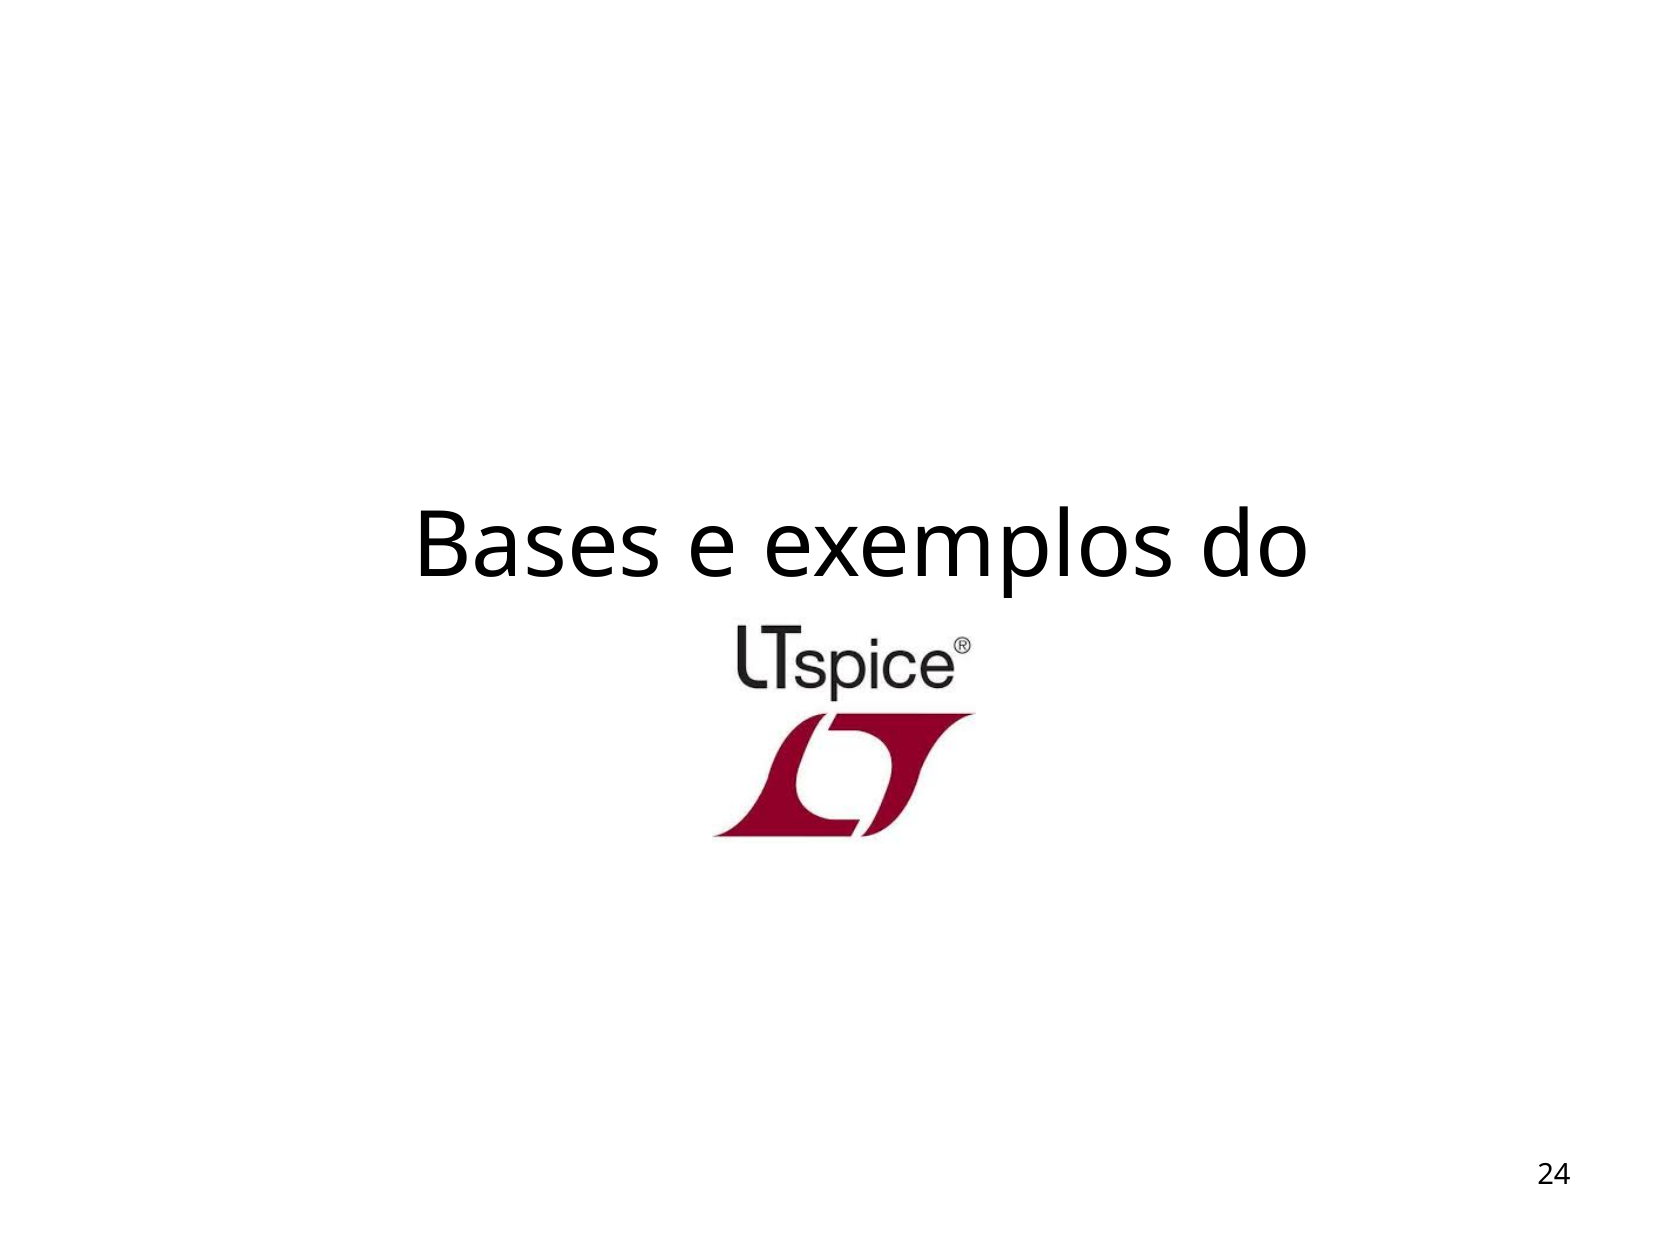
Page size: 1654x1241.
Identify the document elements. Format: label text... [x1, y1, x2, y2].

list Bases e exemplos do [285, 478, 1369, 632]
picture [712, 599, 976, 863]
